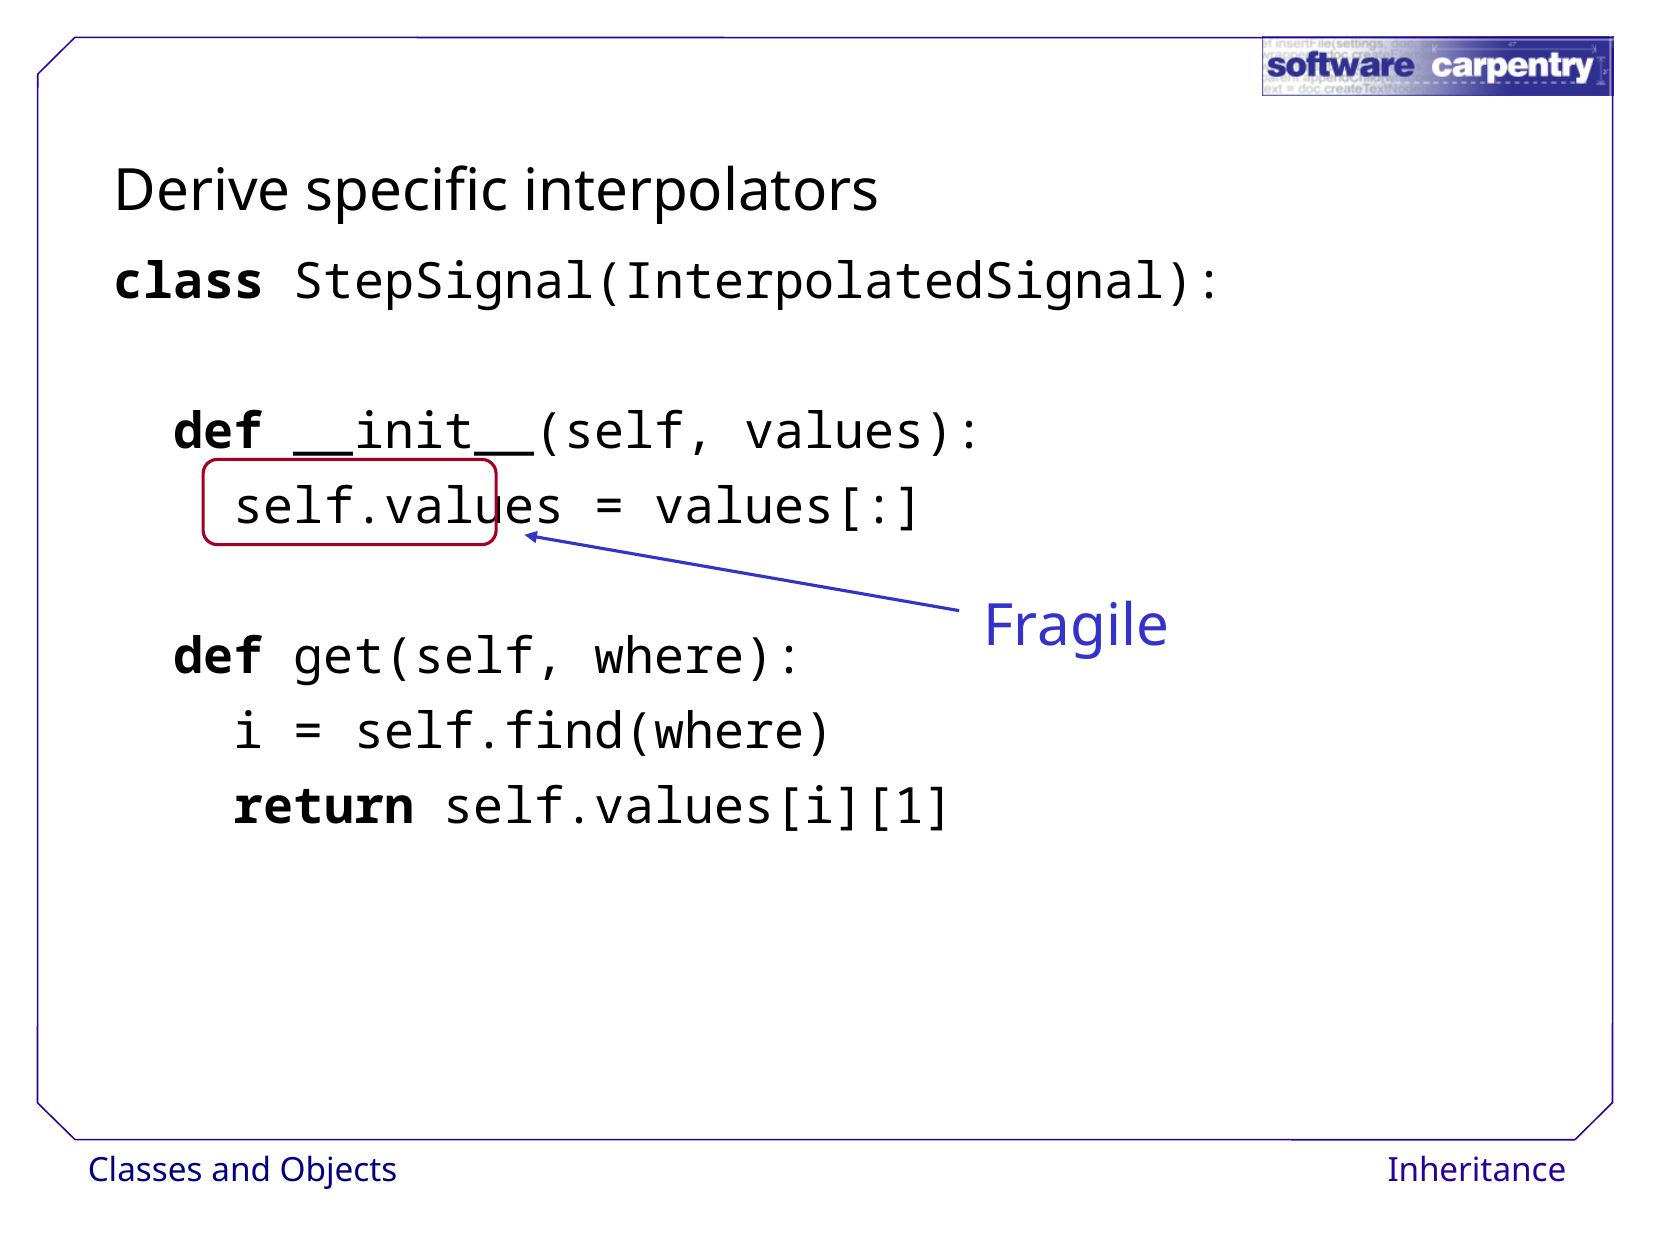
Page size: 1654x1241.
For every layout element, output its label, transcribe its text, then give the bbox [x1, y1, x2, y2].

text_box Fragile [968, 544, 1432, 665]
text_box class StepSignal(InterpolatedSignal): def __init__(self, values): self.values = values[:] def get(self, where): i = self.find(where) return self.values[i][1] [99, 225, 1517, 842]
text_box Derive specific interpolators [99, 109, 1517, 225]
picture [1262, 36, 1614, 96]
